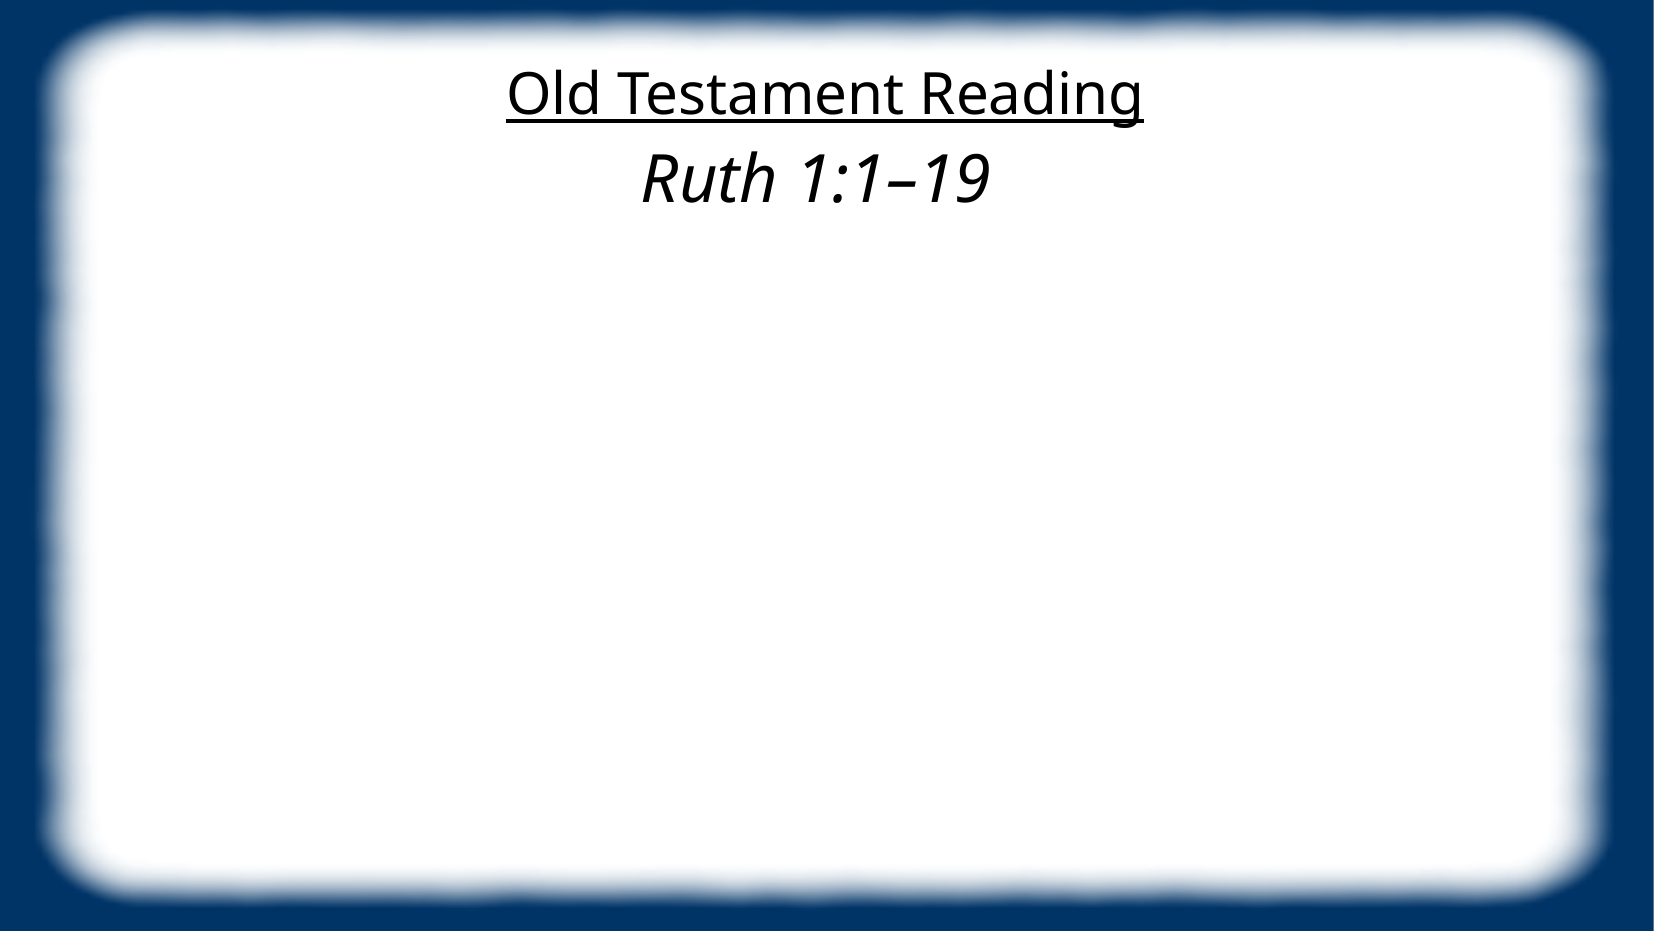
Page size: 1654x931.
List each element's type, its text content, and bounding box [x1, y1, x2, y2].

text_box Old Testament Reading Ruth 1:1–19 [105, 45, 1546, 226]
picture [0, 0, 1654, 931]
